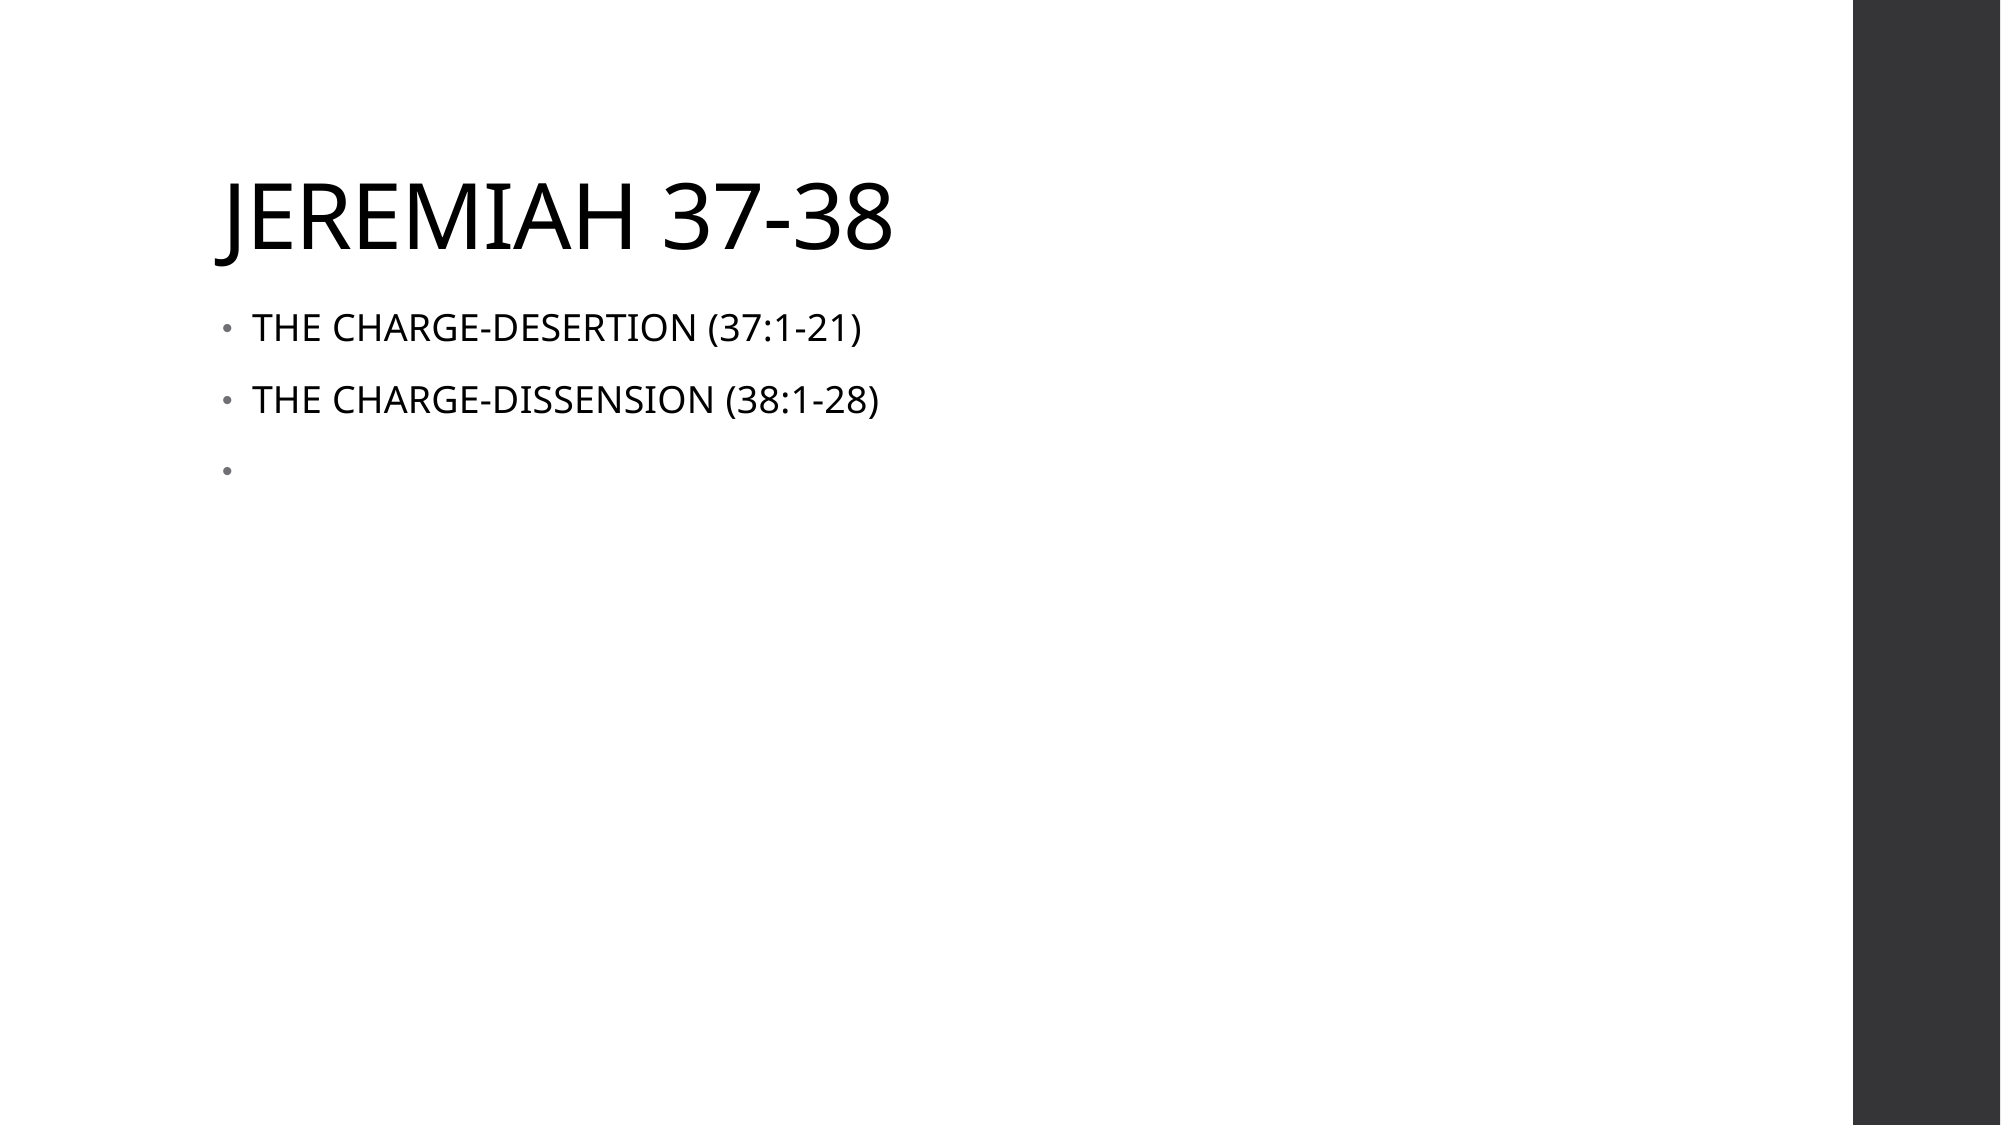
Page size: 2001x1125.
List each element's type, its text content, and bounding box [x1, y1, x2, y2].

list THE CHARGE-DESERTION (37:1-21) THE CHARGE-DISSENSION (38:1-28) [206, 299, 1617, 1014]
title JEREMIAH 37-38 [206, 60, 1797, 278]
